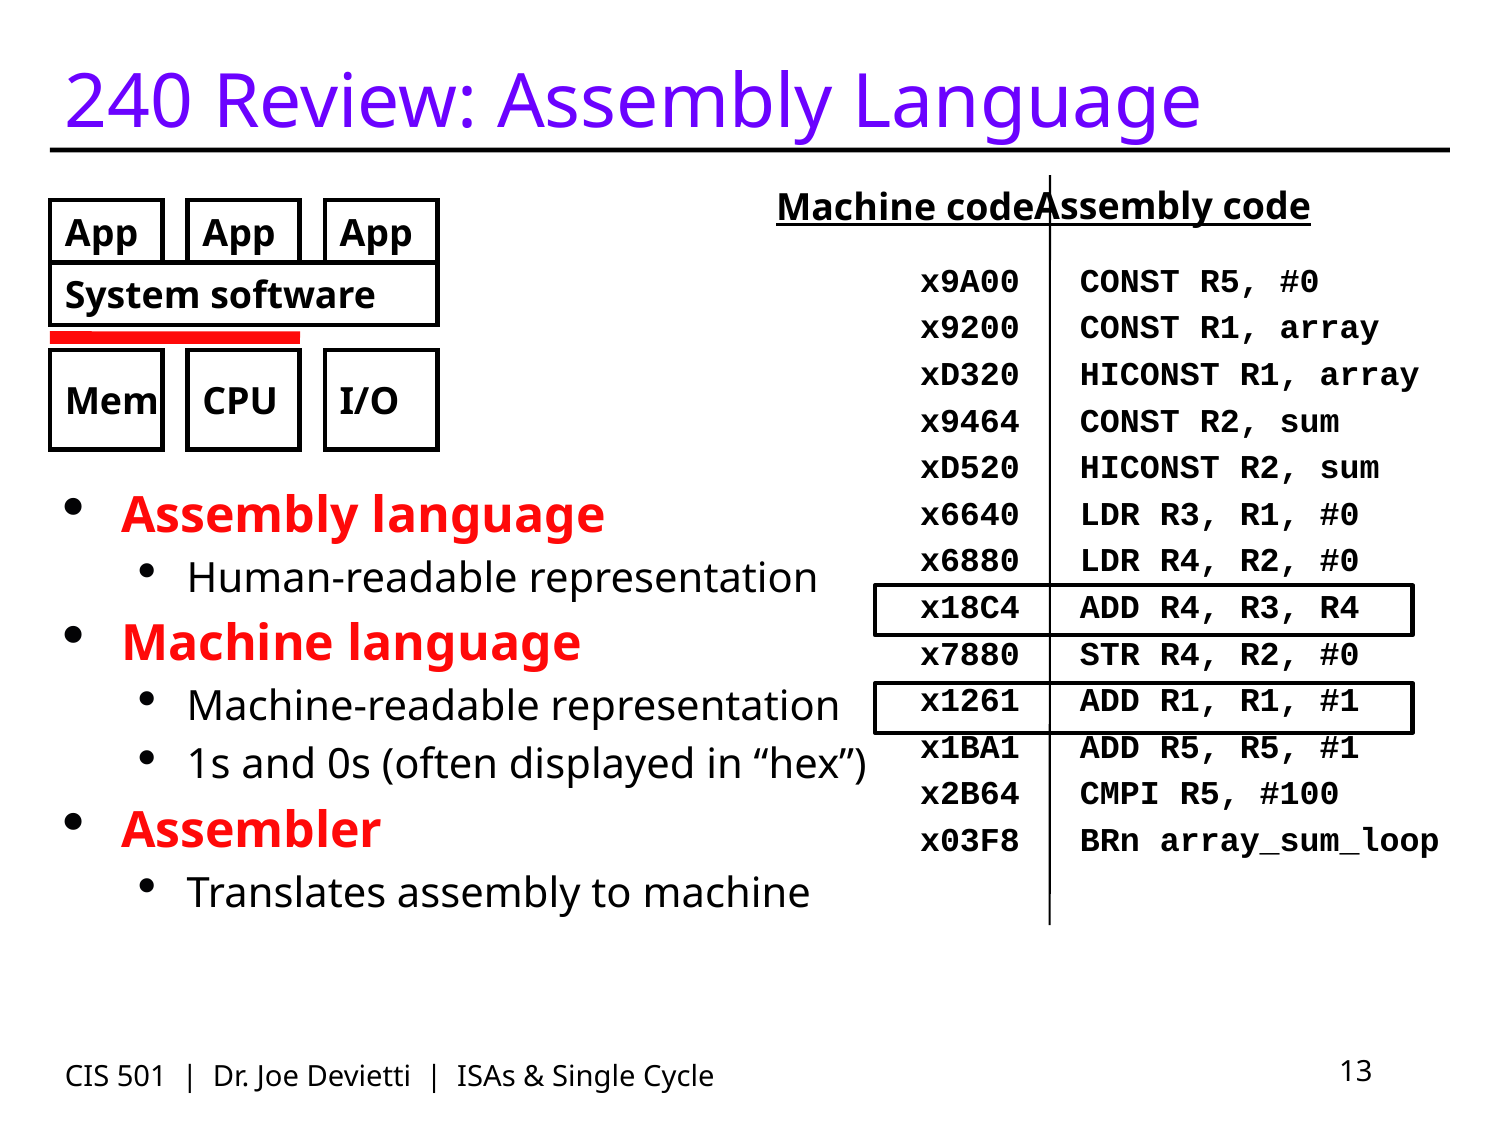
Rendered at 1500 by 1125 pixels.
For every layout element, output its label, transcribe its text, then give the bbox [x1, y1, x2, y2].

text_box Mem [49, 349, 163, 450]
text_box App [187, 200, 300, 263]
text_box <number> [1074, 1049, 1388, 1100]
text_box CIS 501 | Dr. Joe Devietti | ISAs & Single Cycle [49, 1049, 988, 1100]
text_box x9A00 CONST R5, #0 x9200 CONST R1, array xD320 HICONST R1, array x9464 CONST R2, sum xD520 HICONST R2, sum x6640 LDR R3, R1, #0 x6880 LDR R4, R2, #0 x18C4 ADD R4, R3, R4 x7880 STR R4, R2, #0 x1261 ADD R1, R1, #1 x1BA1 ADD R5, R5, #1 x2B64 CMPI R5, #100 x03F8 BRn array_sum_loop [877, 685, 1048, 731]
text_box Assembly language Human-readable representation Machine language Machine-readable representation 1s and 0s (often displayed in “hex”) Assembler Translates assembly to machine [49, 474, 825, 1025]
text_box I/O [324, 349, 438, 450]
text_box x9A00 CONST R5, #0 x9200 CONST R1, array xD320 HICONST R1, array x9464 CONST R2, sum xD520 HICONST R2, sum x6640 LDR R3, R1, #0 x6880 LDR R4, R2, #0 x18C4 ADD R4, R3, R4 x7880 STR R4, R2, #0 x1261 ADD R1, R1, #1 x1BA1 ADD R5, R5, #1 x2B64 CMPI R5, #100 x03F8 BRn array_sum_loop [825, 200, 1500, 1025]
text_box App [49, 200, 163, 263]
text_box x9A00 CONST R5, #0 x9200 CONST R1, array xD320 HICONST R1, array x9464 CONST R2, sum xD520 HICONST R2, sum x6640 LDR R3, R1, #0 x6880 LDR R4, R2, #0 x18C4 ADD R4, R3, R4 x7880 STR R4, R2, #0 x1261 ADD R1, R1, #1 x1BA1 ADD R5, R5, #1 x2B64 CMPI R5, #100 x03F8 BRn array_sum_loop [877, 587, 1048, 633]
text_box Machine code [761, 175, 1081, 236]
text_box Assembly code [1019, 174, 1364, 235]
text_box CPU [187, 349, 300, 450]
text_box System software [50, 262, 438, 325]
text_box 240 Review: Assembly Language [49, 37, 1375, 150]
text_box x9A00 CONST R5, #0 x9200 CONST R1, array xD320 HICONST R1, array x9464 CONST R2, sum xD520 HICONST R2, sum x6640 LDR R3, R1, #0 x6880 LDR R4, R2, #0 x18C4 ADD R4, R3, R4 x7880 STR R4, R2, #0 x1261 ADD R1, R1, #1 x1BA1 ADD R5, R5, #1 x2B64 CMPI R5, #100 x03F8 BRn array_sum_loop [1051, 685, 1410, 731]
text_box App [324, 200, 438, 263]
text_box x9A00 CONST R5, #0 x9200 CONST R1, array xD320 HICONST R1, array x9464 CONST R2, sum xD520 HICONST R2, sum x6640 LDR R3, R1, #0 x6880 LDR R4, R2, #0 x18C4 ADD R4, R3, R4 x7880 STR R4, R2, #0 x1261 ADD R1, R1, #1 x1BA1 ADD R5, R5, #1 x2B64 CMPI R5, #100 x03F8 BRn array_sum_loop [1051, 587, 1410, 633]
